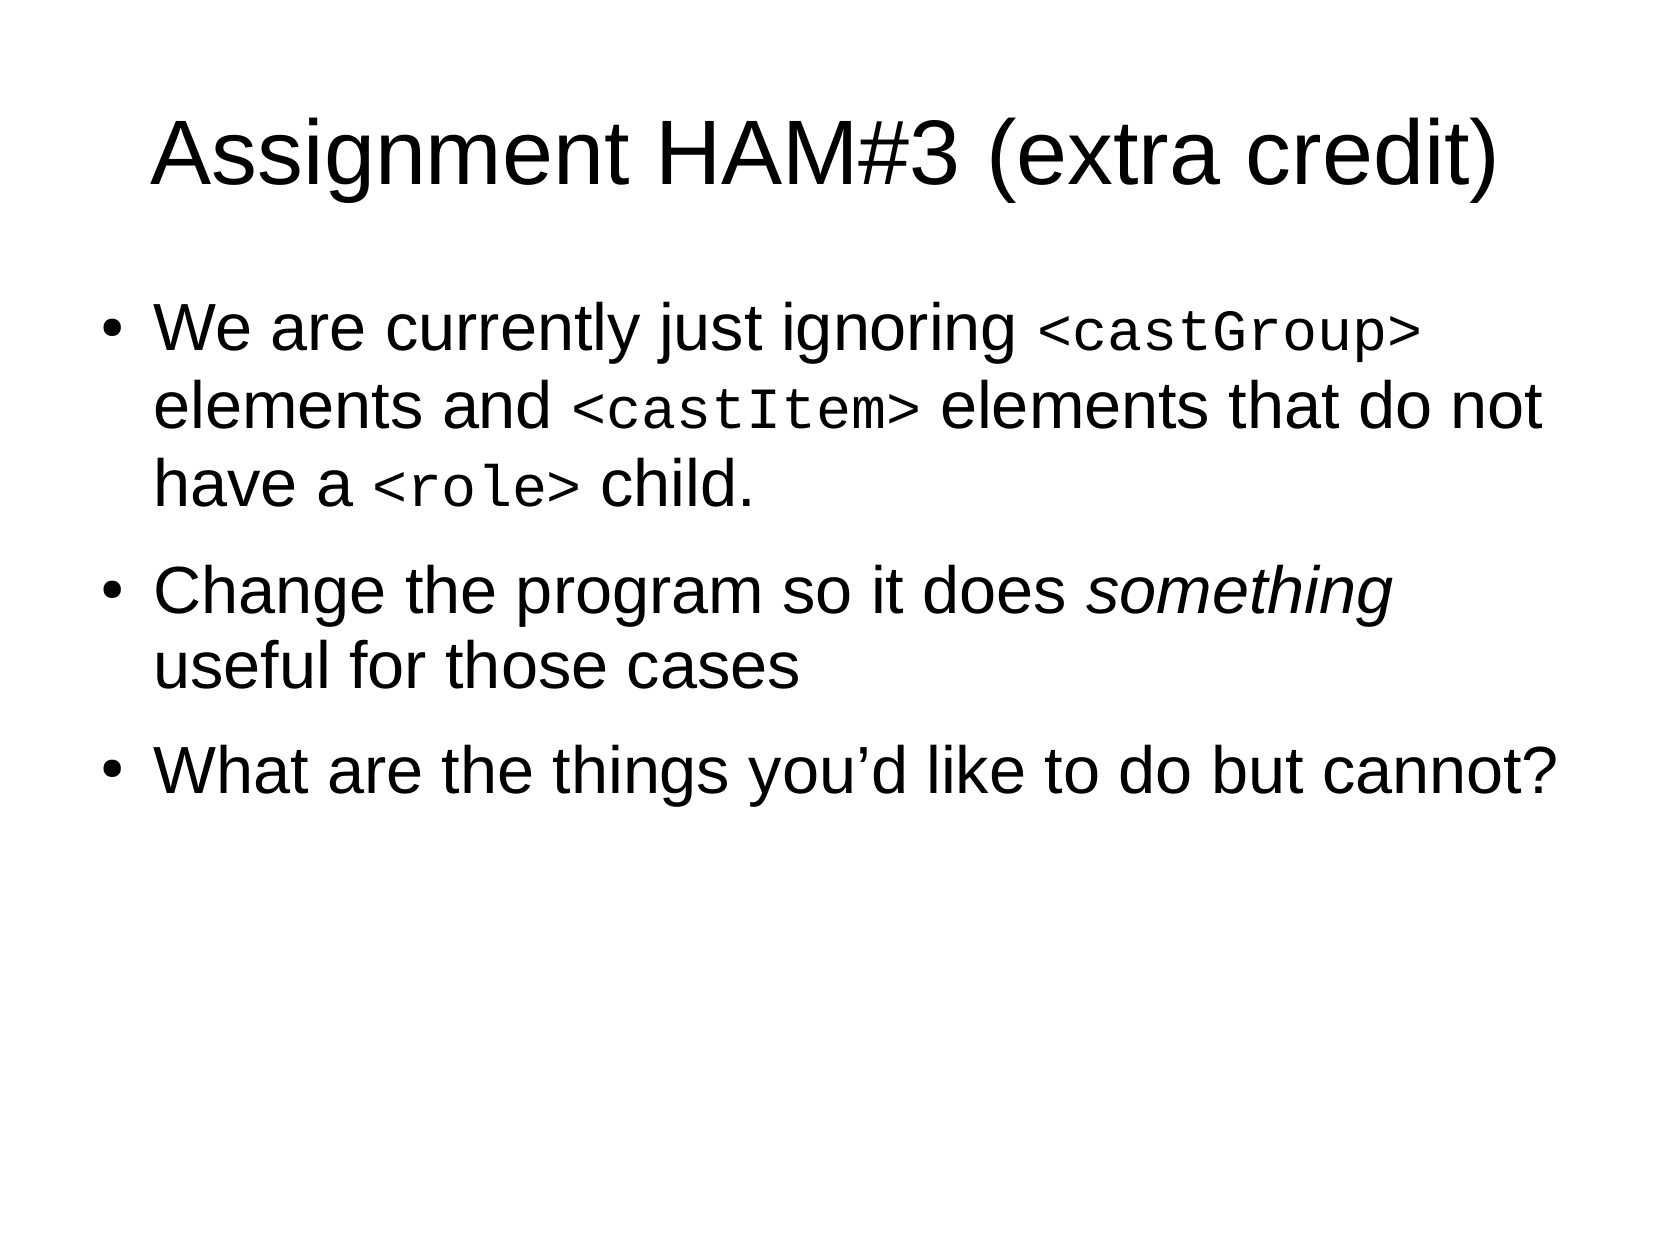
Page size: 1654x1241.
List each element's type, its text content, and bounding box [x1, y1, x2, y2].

title Assignment HAM#3 (extra credit) [82, 49, 1571, 257]
list We are currently just ignoring <castGroup> elements and <castItem> elements that do not have a <role> child. Change the program so it does something useful for those cases What are the things you’d like to do but cannot? [82, 290, 1571, 1010]
